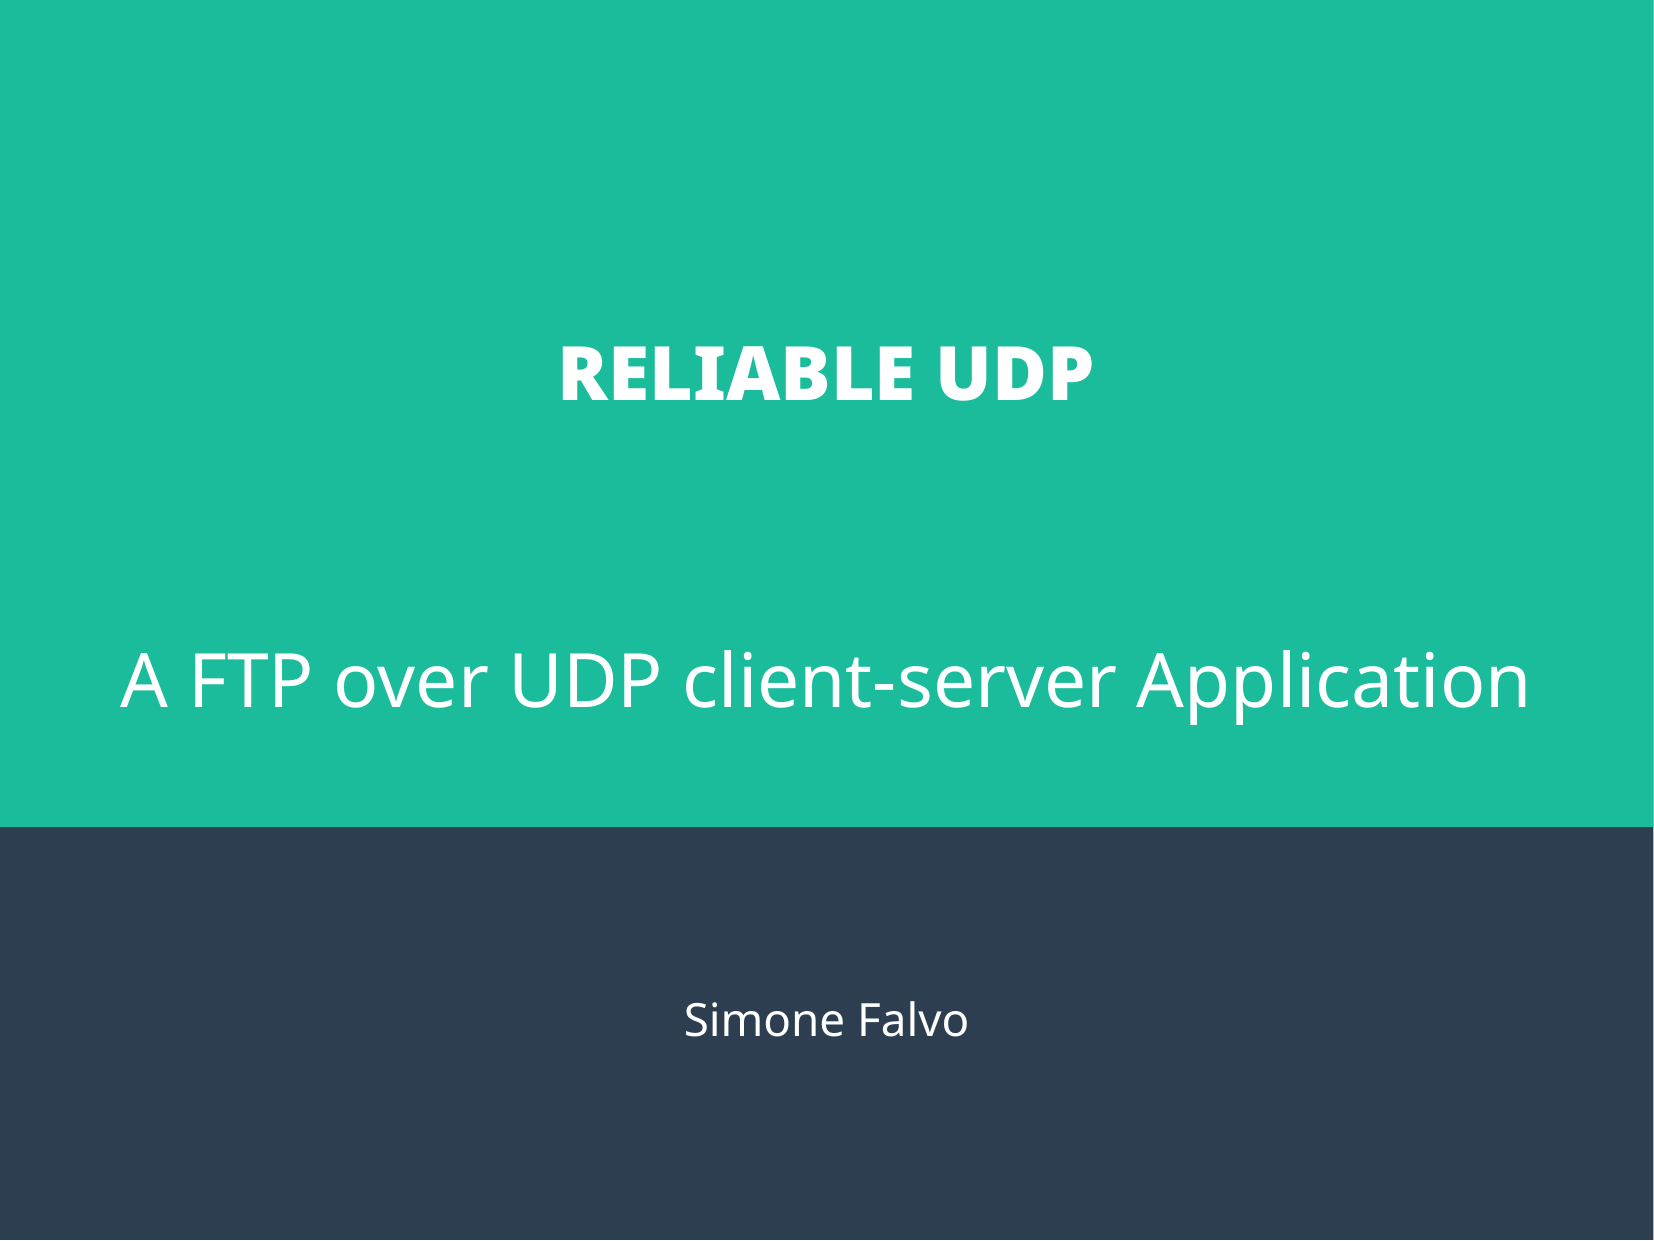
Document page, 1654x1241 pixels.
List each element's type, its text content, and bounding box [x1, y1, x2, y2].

subtitle Simone Falvo [59, 856, 1595, 1182]
title RELIABLE UDP A FTP over UDP client-server Application [59, 179, 1595, 820]
